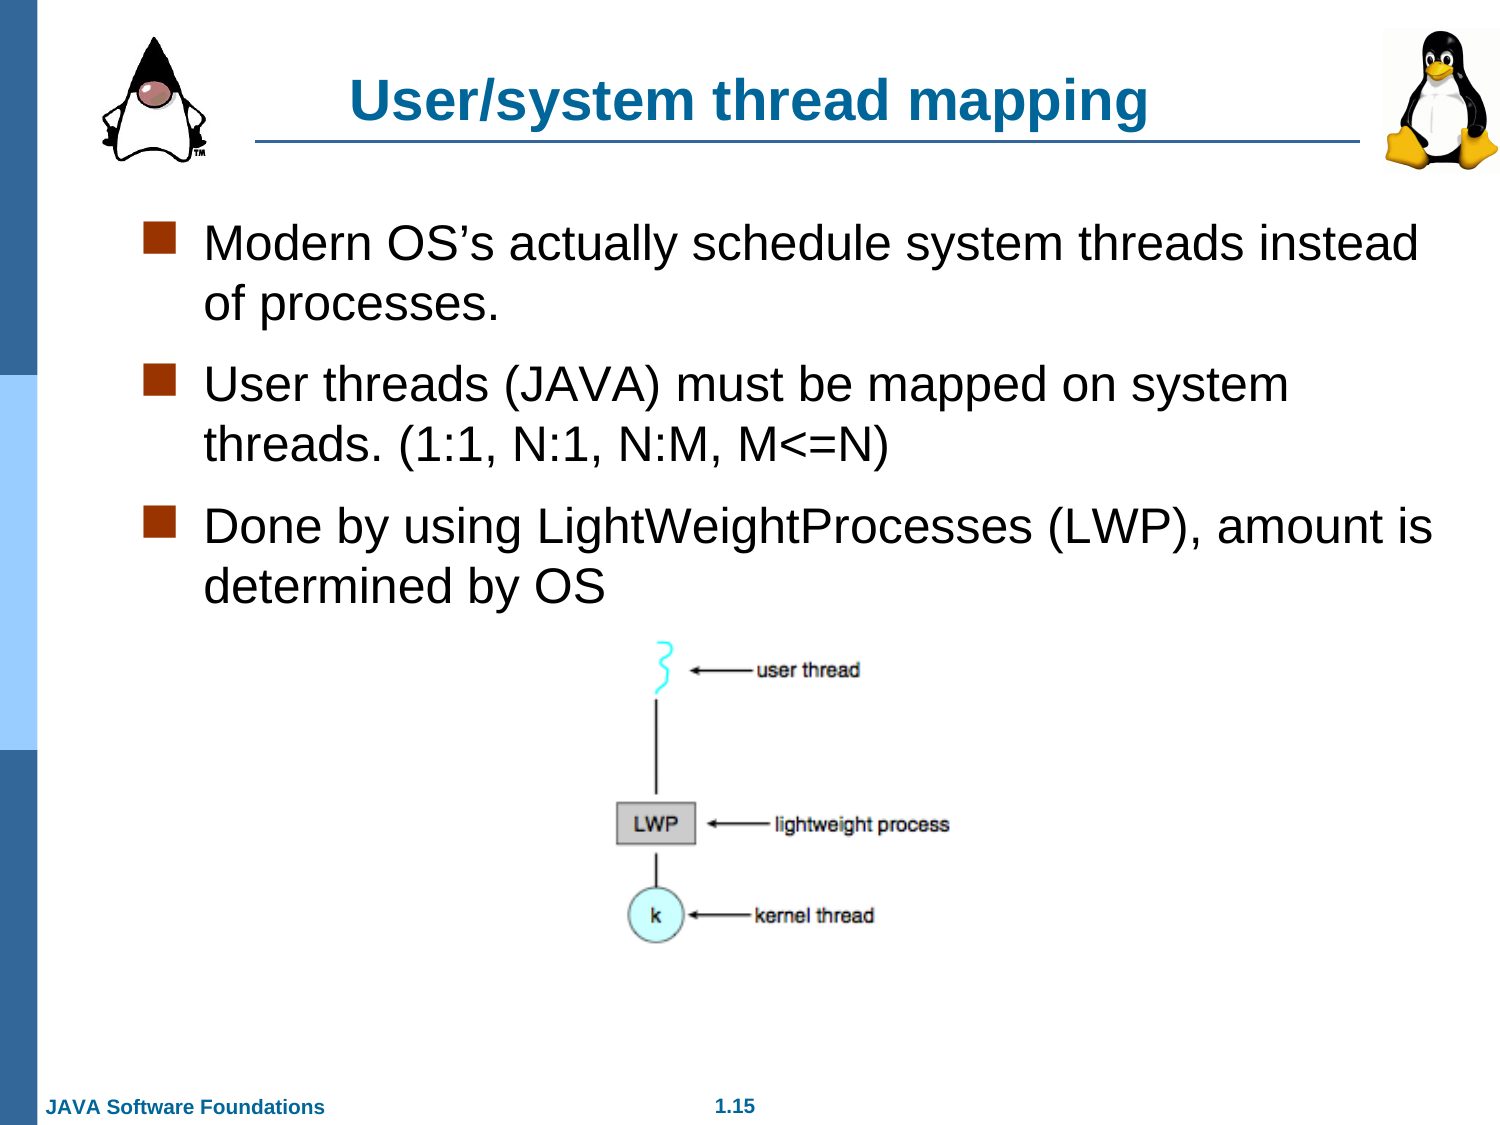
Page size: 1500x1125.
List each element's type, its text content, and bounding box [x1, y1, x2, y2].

picture [54, 0, 255, 200]
title User/system thread mapping [75, 45, 1426, 141]
list Modern OS’s actually schedule system threads instead of processes. User threads (JAVA) must be mapped on system threads. (1:1, N:1, N:M, M<=N) Done by using LightWeightProcesses (LWP), amount is determined by OS [132, 202, 1483, 1041]
picture [1383, 28, 1500, 173]
picture [531, 618, 998, 966]
